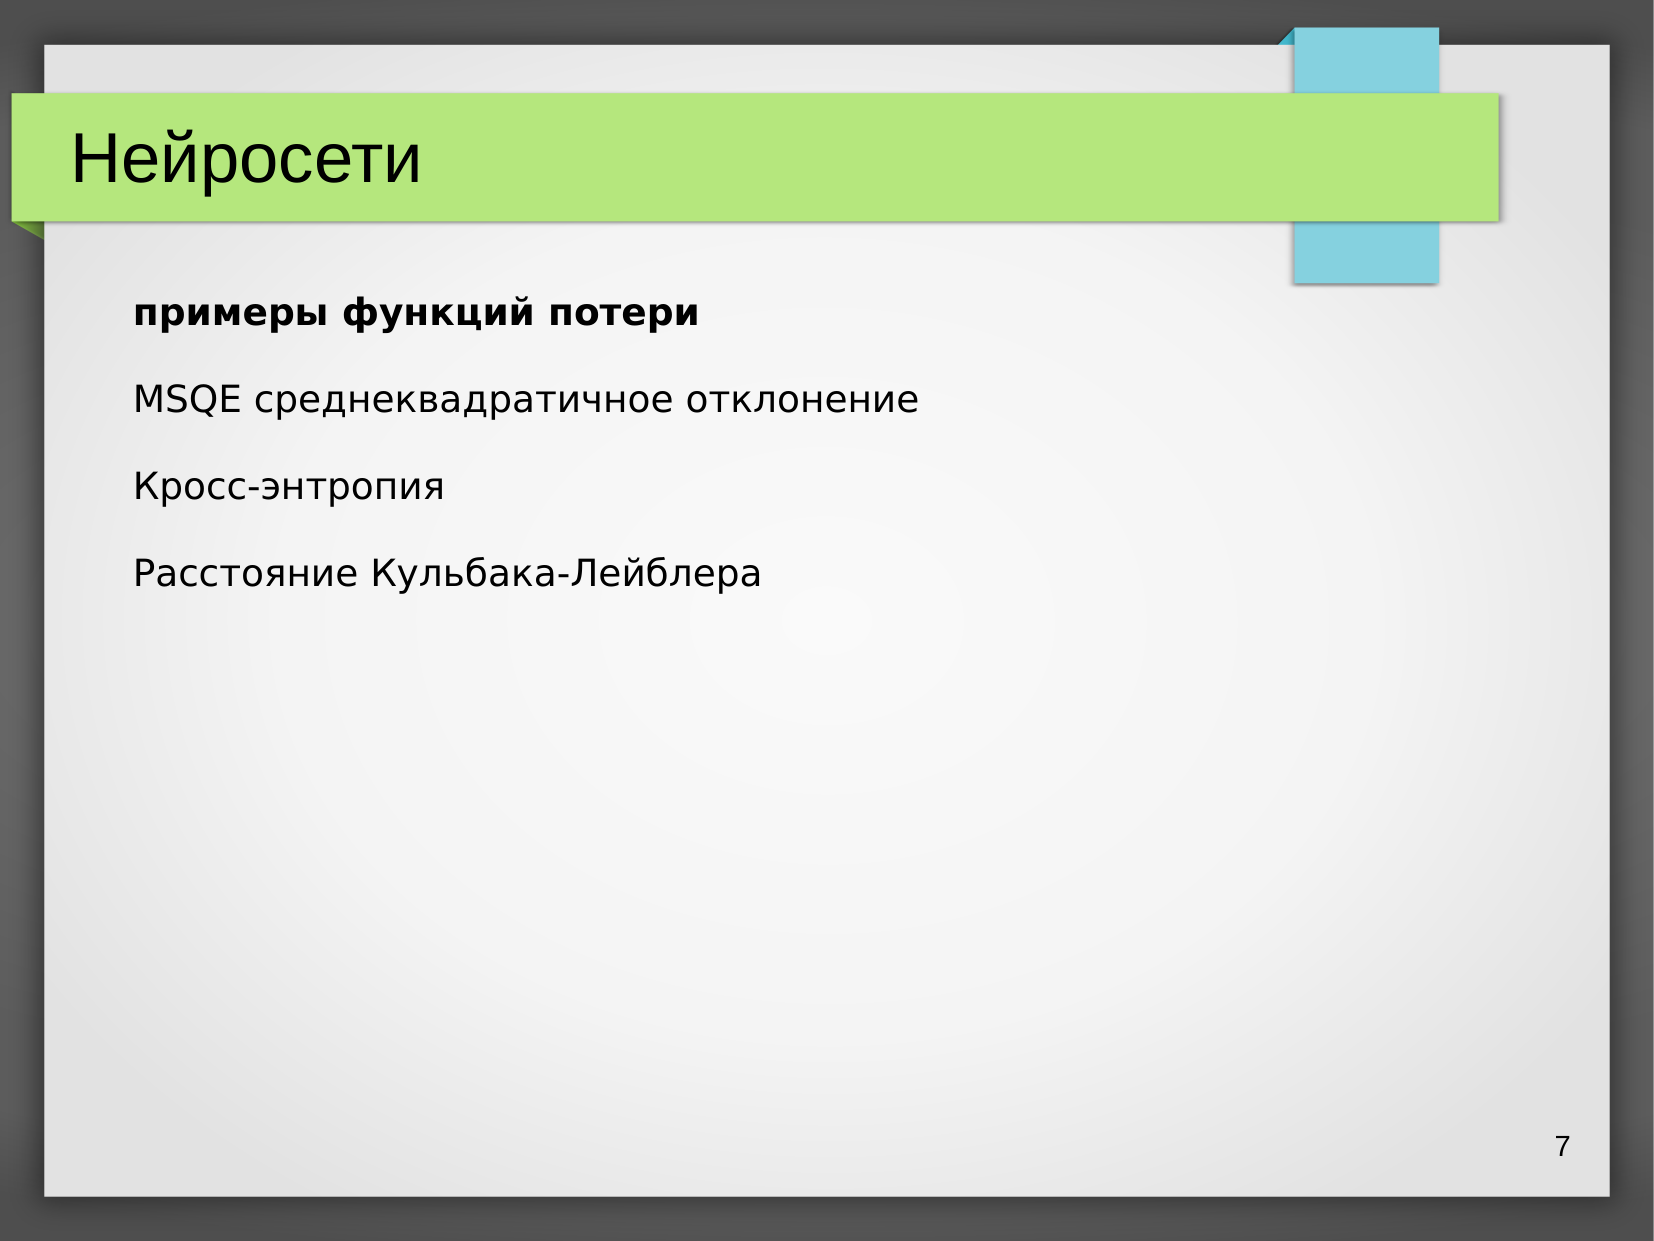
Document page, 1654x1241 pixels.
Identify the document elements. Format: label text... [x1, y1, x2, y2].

text_box примеры функций потери MSQE среднеквадратичное отклонение Кросс-энтропия Расстояние Кульбака-Лейблера [118, 283, 1276, 615]
title Нейросети [70, 118, 1205, 199]
picture [0, 0, 1654, 1241]
